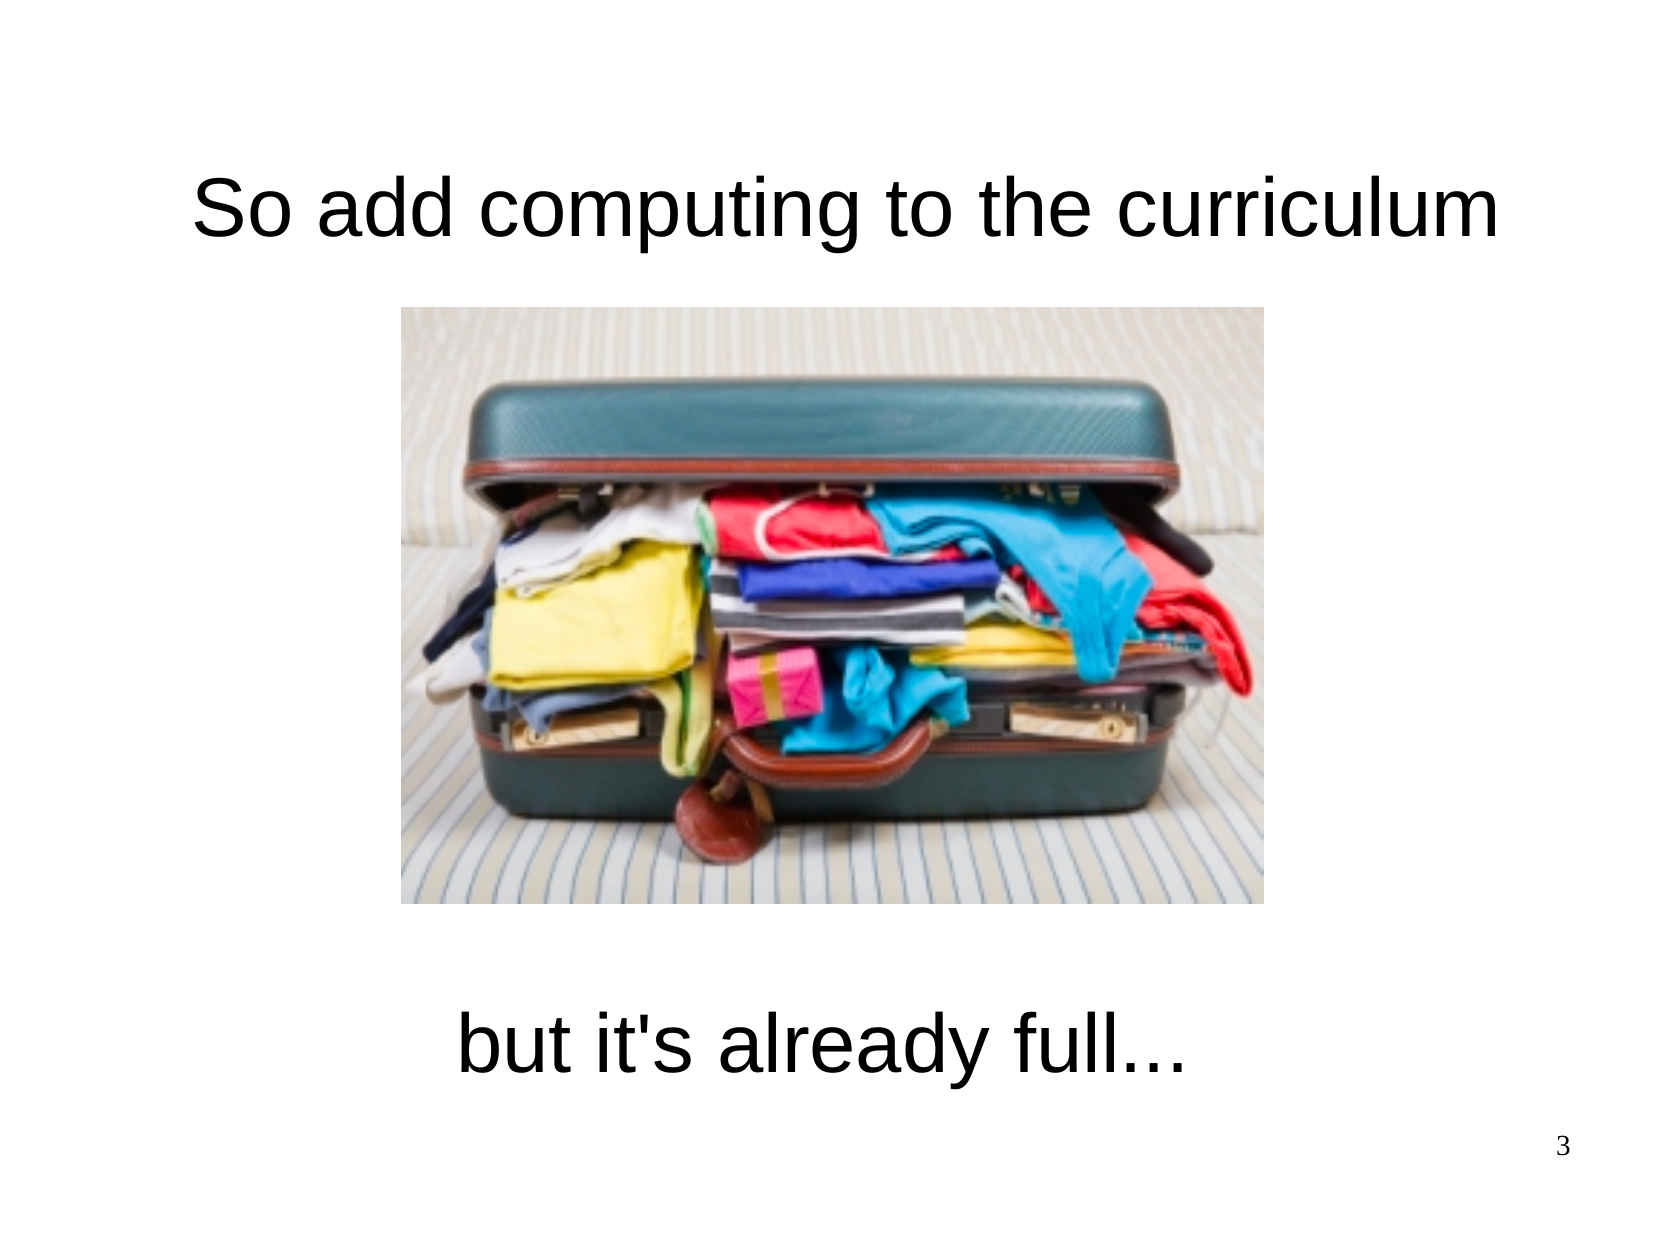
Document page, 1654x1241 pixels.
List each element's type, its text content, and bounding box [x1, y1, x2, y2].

text_box but it's already full... [441, 990, 1205, 1099]
text_box So add computing to the curriculum [177, 153, 1518, 262]
picture [401, 307, 1264, 904]
